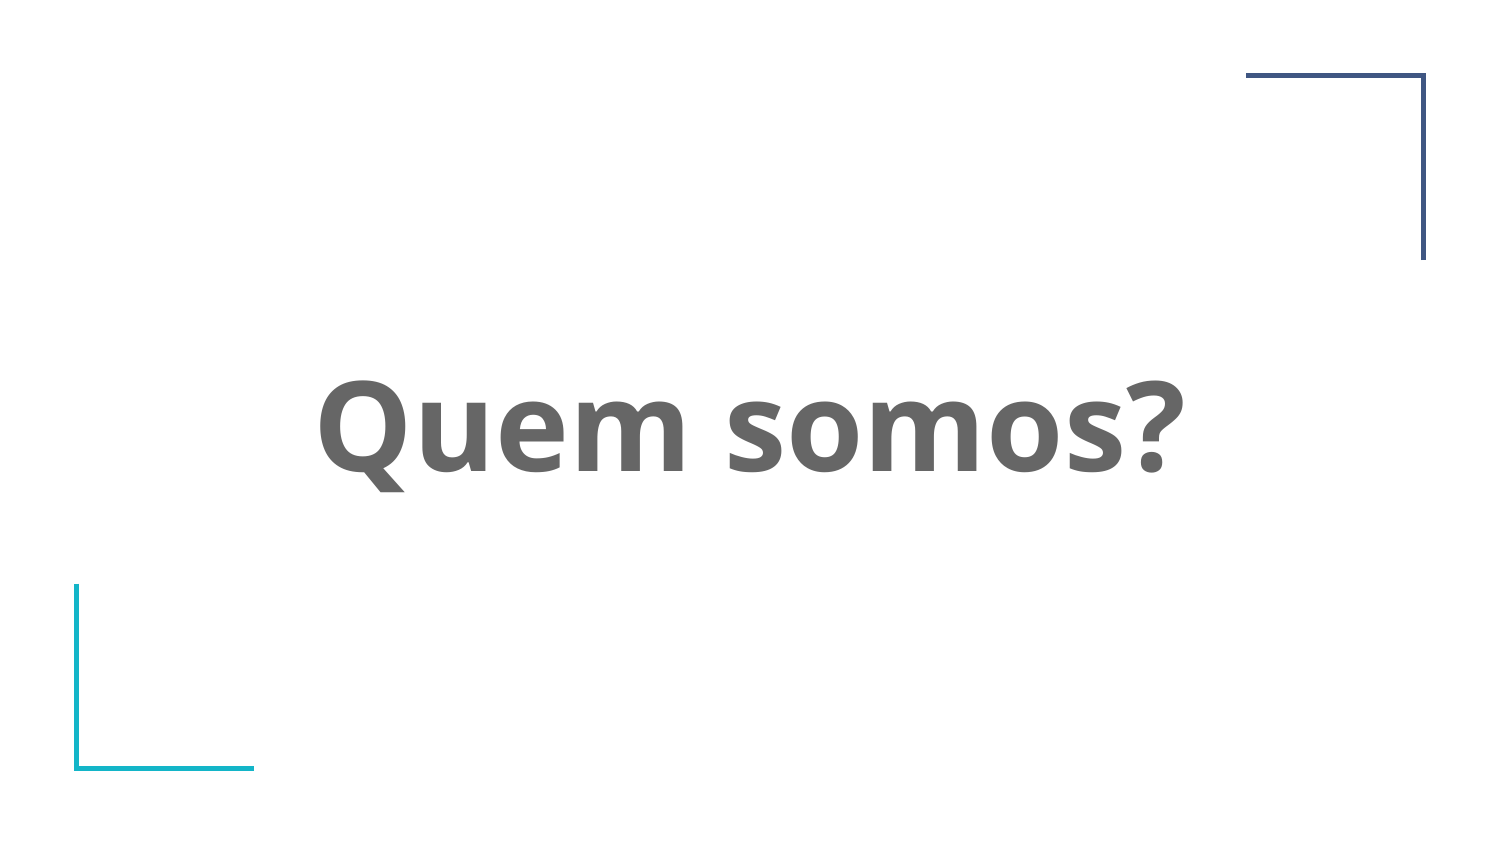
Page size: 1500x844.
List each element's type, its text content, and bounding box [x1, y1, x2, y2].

title Quem somos? [126, 296, 1374, 548]
